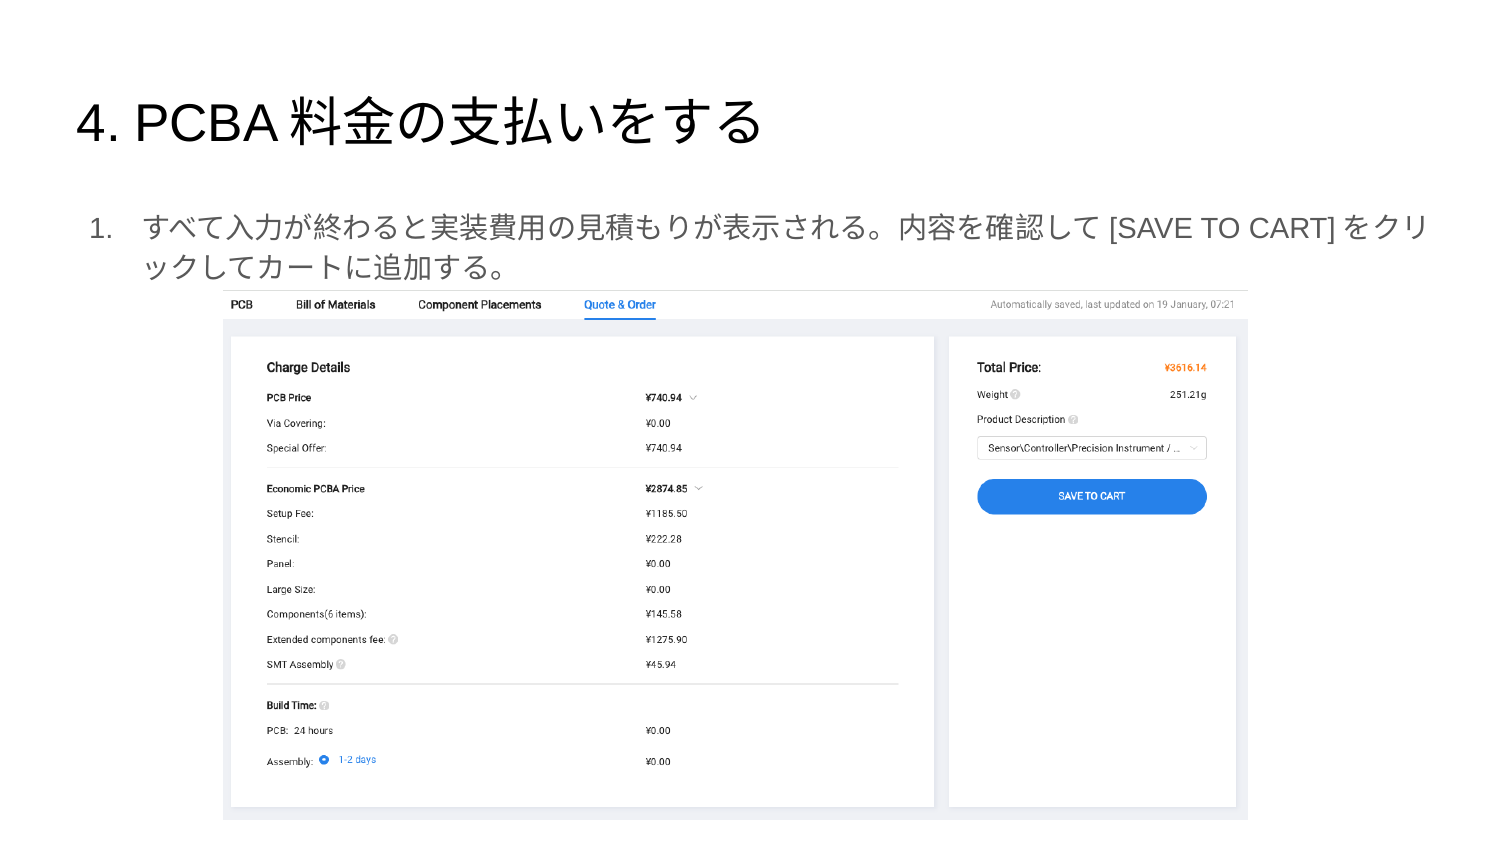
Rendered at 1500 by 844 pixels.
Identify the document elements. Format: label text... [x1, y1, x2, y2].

title PCBA料金の支払いをする [51, 72, 1449, 167]
picture [223, 289, 1248, 820]
list すべて入力が終わると実装費用の見積もりが表示される。内容を確認して[SAVE TO CART]をクリックしてカートに追加する。 [51, 189, 1449, 750]
